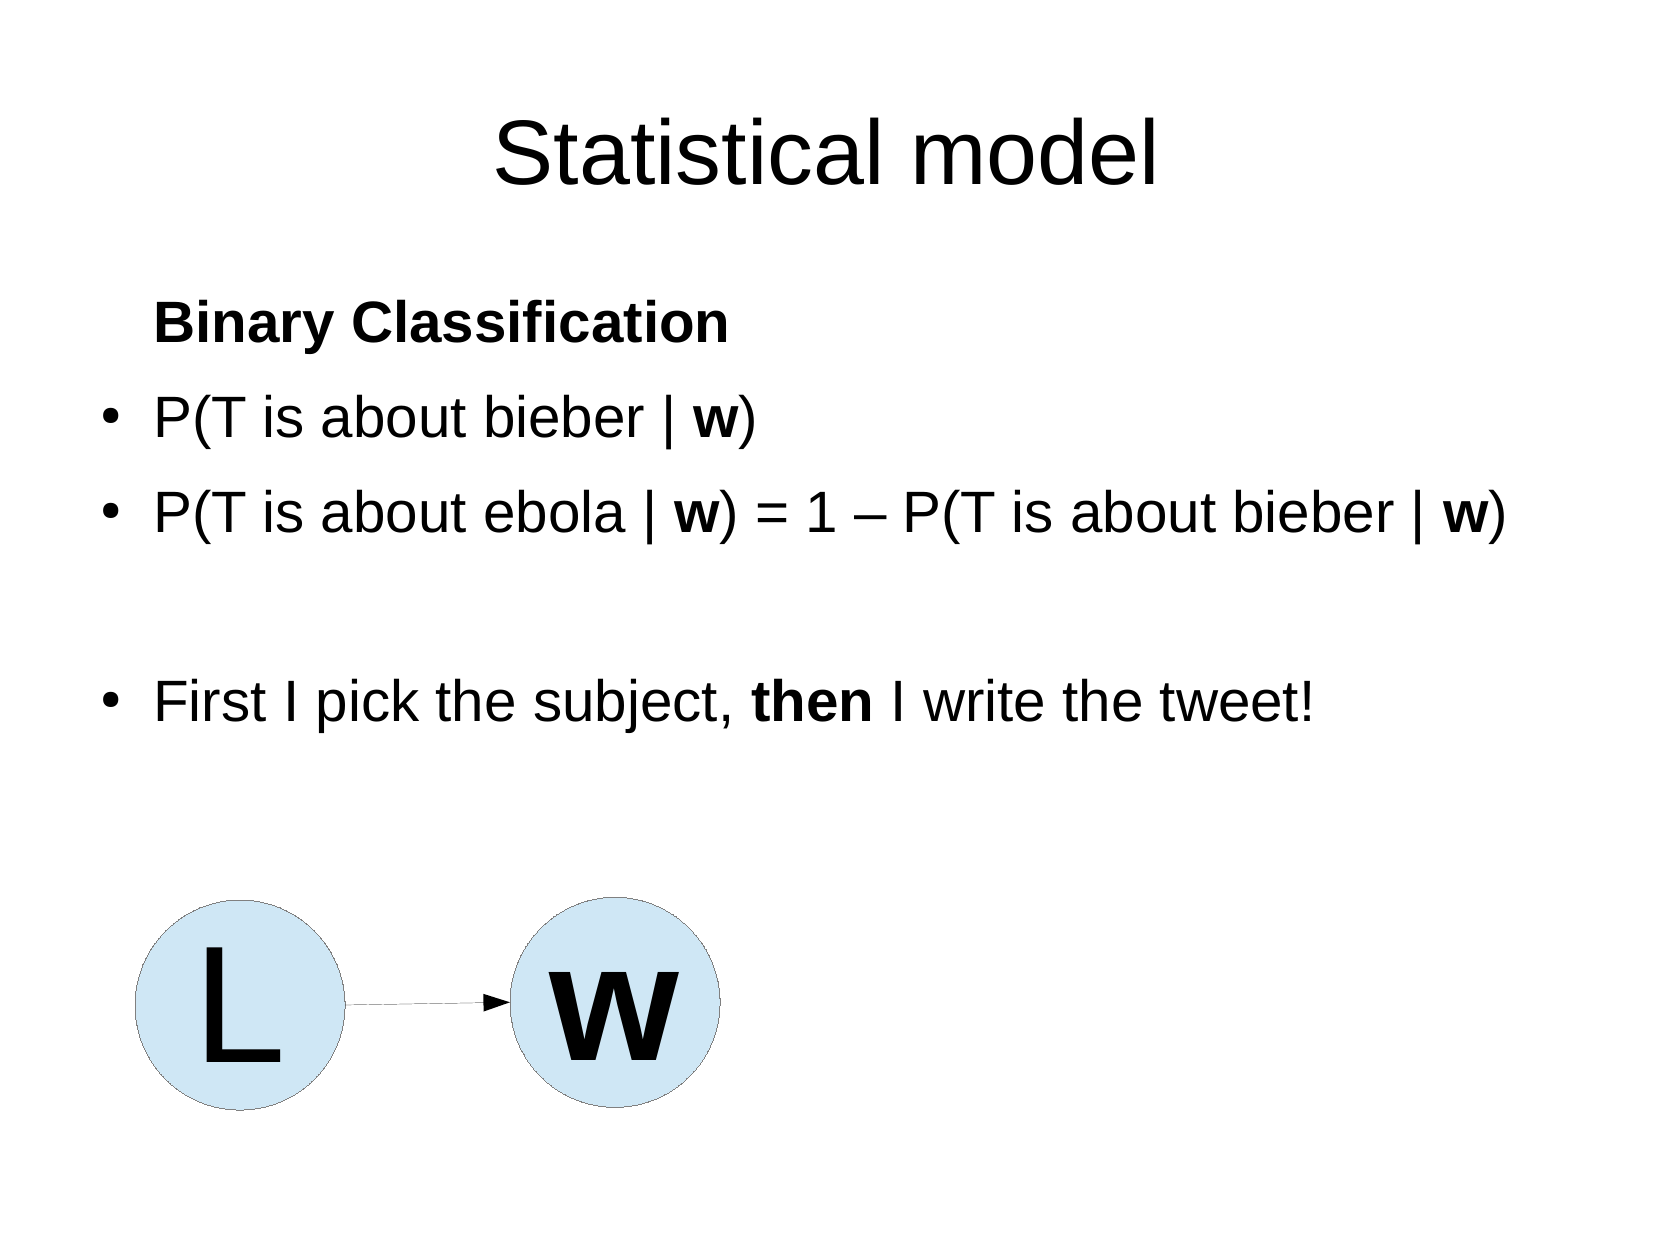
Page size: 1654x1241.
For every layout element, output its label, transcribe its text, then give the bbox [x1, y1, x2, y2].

list Binary Classification P(T is about bieber | w) P(T is about ebola | w) = 1 – P(T is about bieber | w) First I pick the subject, then I write the tweet! [82, 290, 1538, 1010]
text_box L [135, 900, 346, 1111]
title Statistical model [82, 49, 1571, 257]
text_box w [510, 897, 721, 1108]
